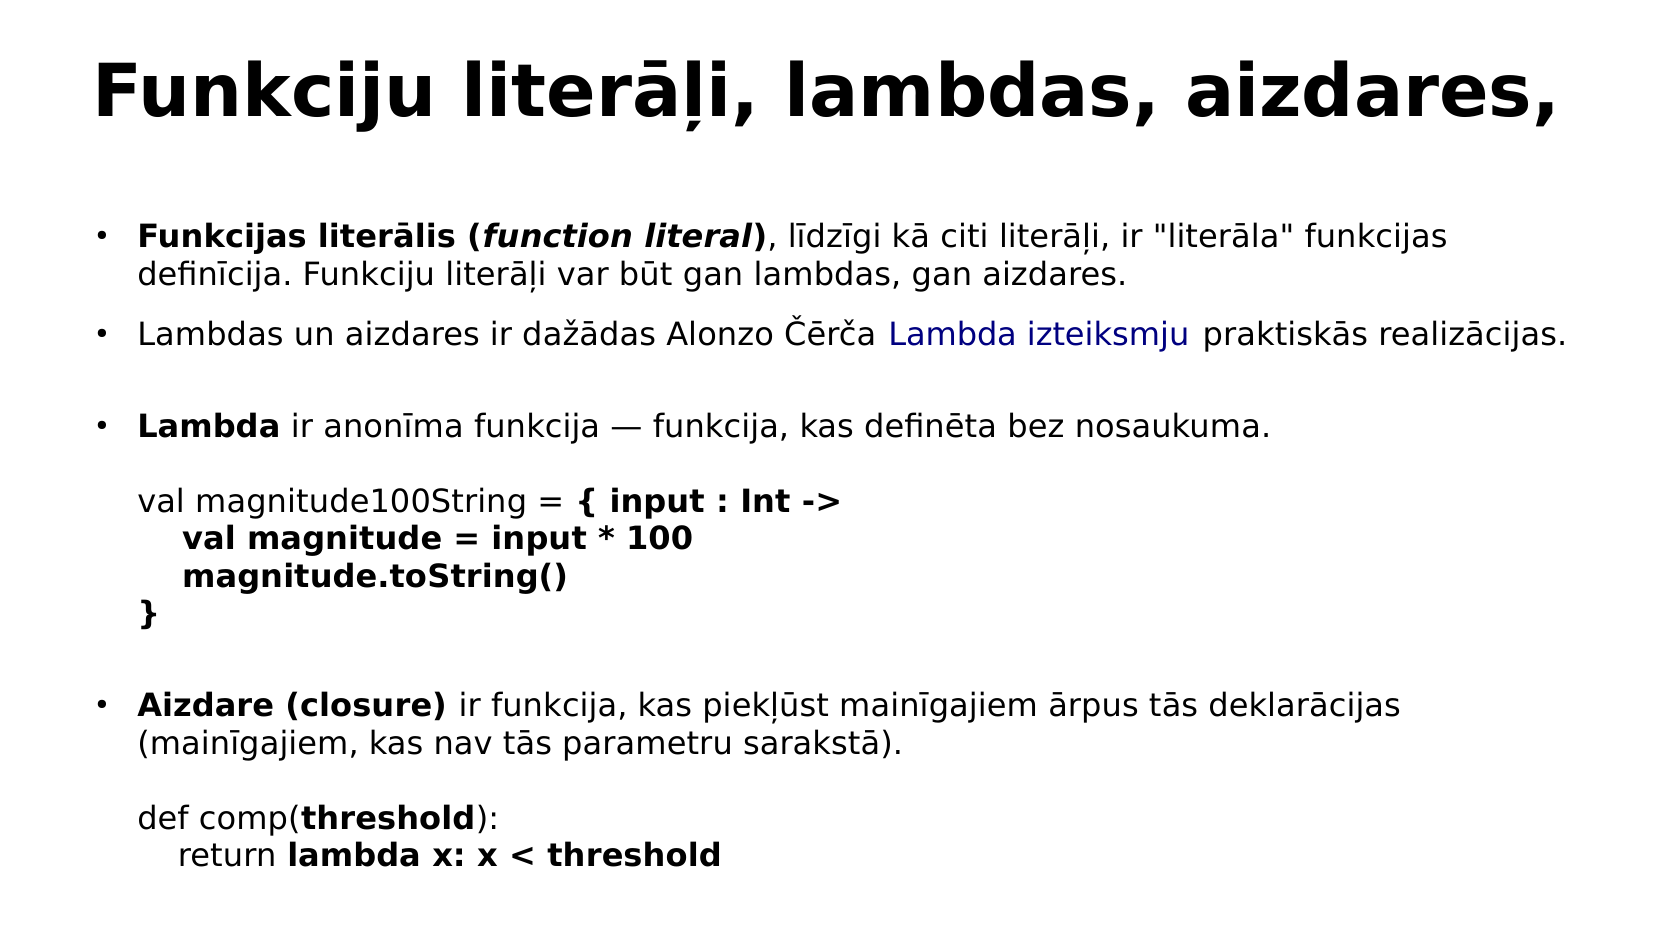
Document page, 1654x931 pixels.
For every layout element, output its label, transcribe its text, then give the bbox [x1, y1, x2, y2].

title Funkciju literāļi, lambdas, aizdares, [82, 6, 1571, 177]
list Funkcijas literālis (function literal), līdzīgi kā citi literāļi, ir "literāla" funkcijas definīcija. Funkciju literāļi var būt gan lambdas, gan aizdares. Lambdas un aizdares ir dažādas Alonzo Čērča Lambda izteiksmju praktiskās realizācijas. Lambda ir anonīma funkcija — funkcija, kas definēta bez nosaukuma. val magnitude100String = { input : Int -> val magnitude = input * 100 magnitude.toString() } Aizdare (closure) ir funkcija, kas piekļūst mainīgajiem ārpus tās deklarācijas (mainīgajiem, kas nav tās parametru sarakstā). def comp(threshold): return lambda x: x < threshold [82, 217, 1571, 904]
